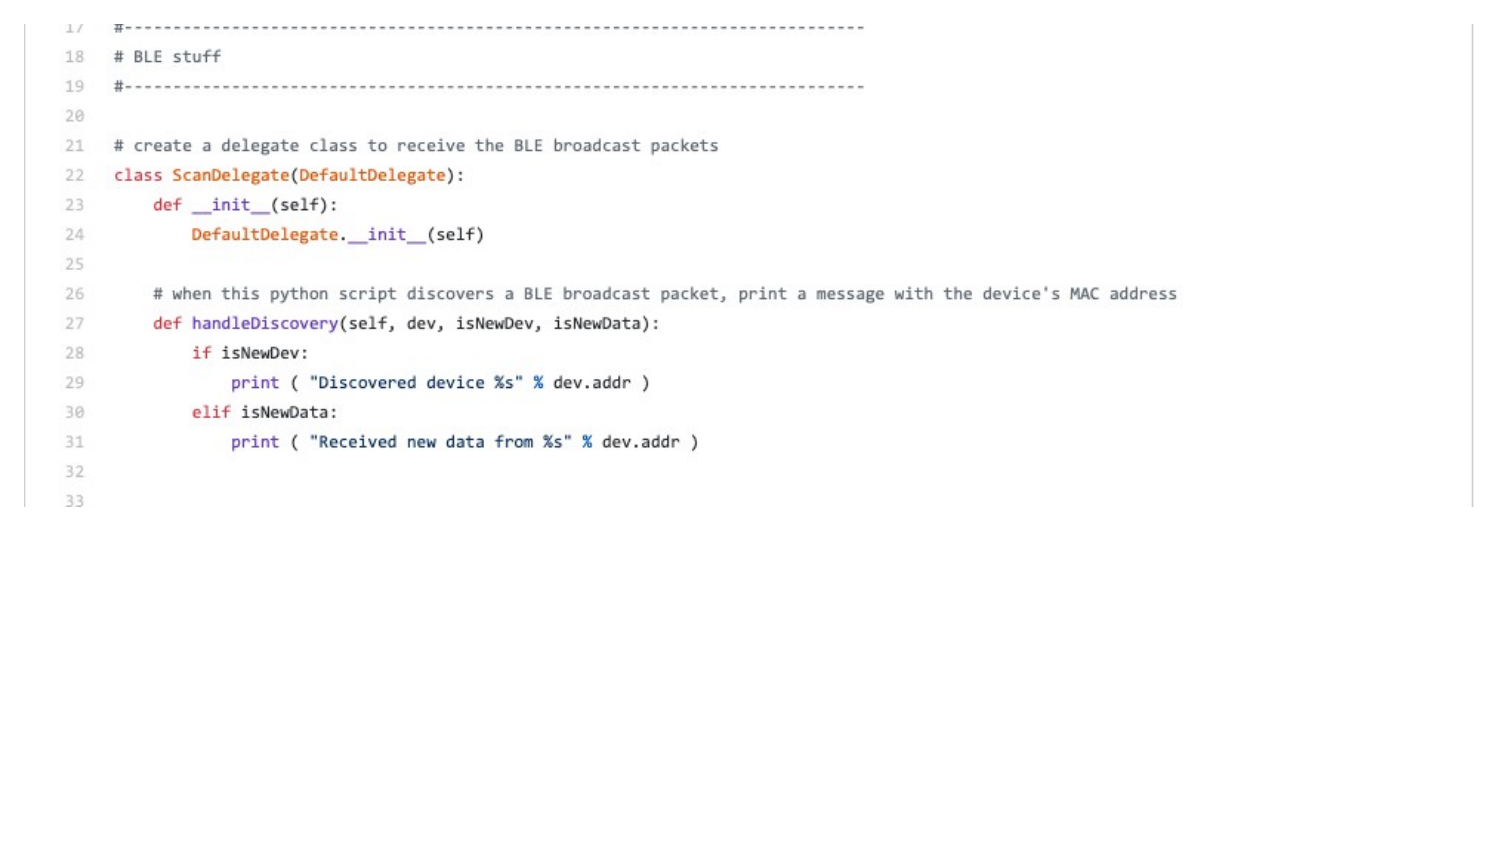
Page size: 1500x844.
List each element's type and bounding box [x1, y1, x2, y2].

picture [24, 24, 1475, 507]
